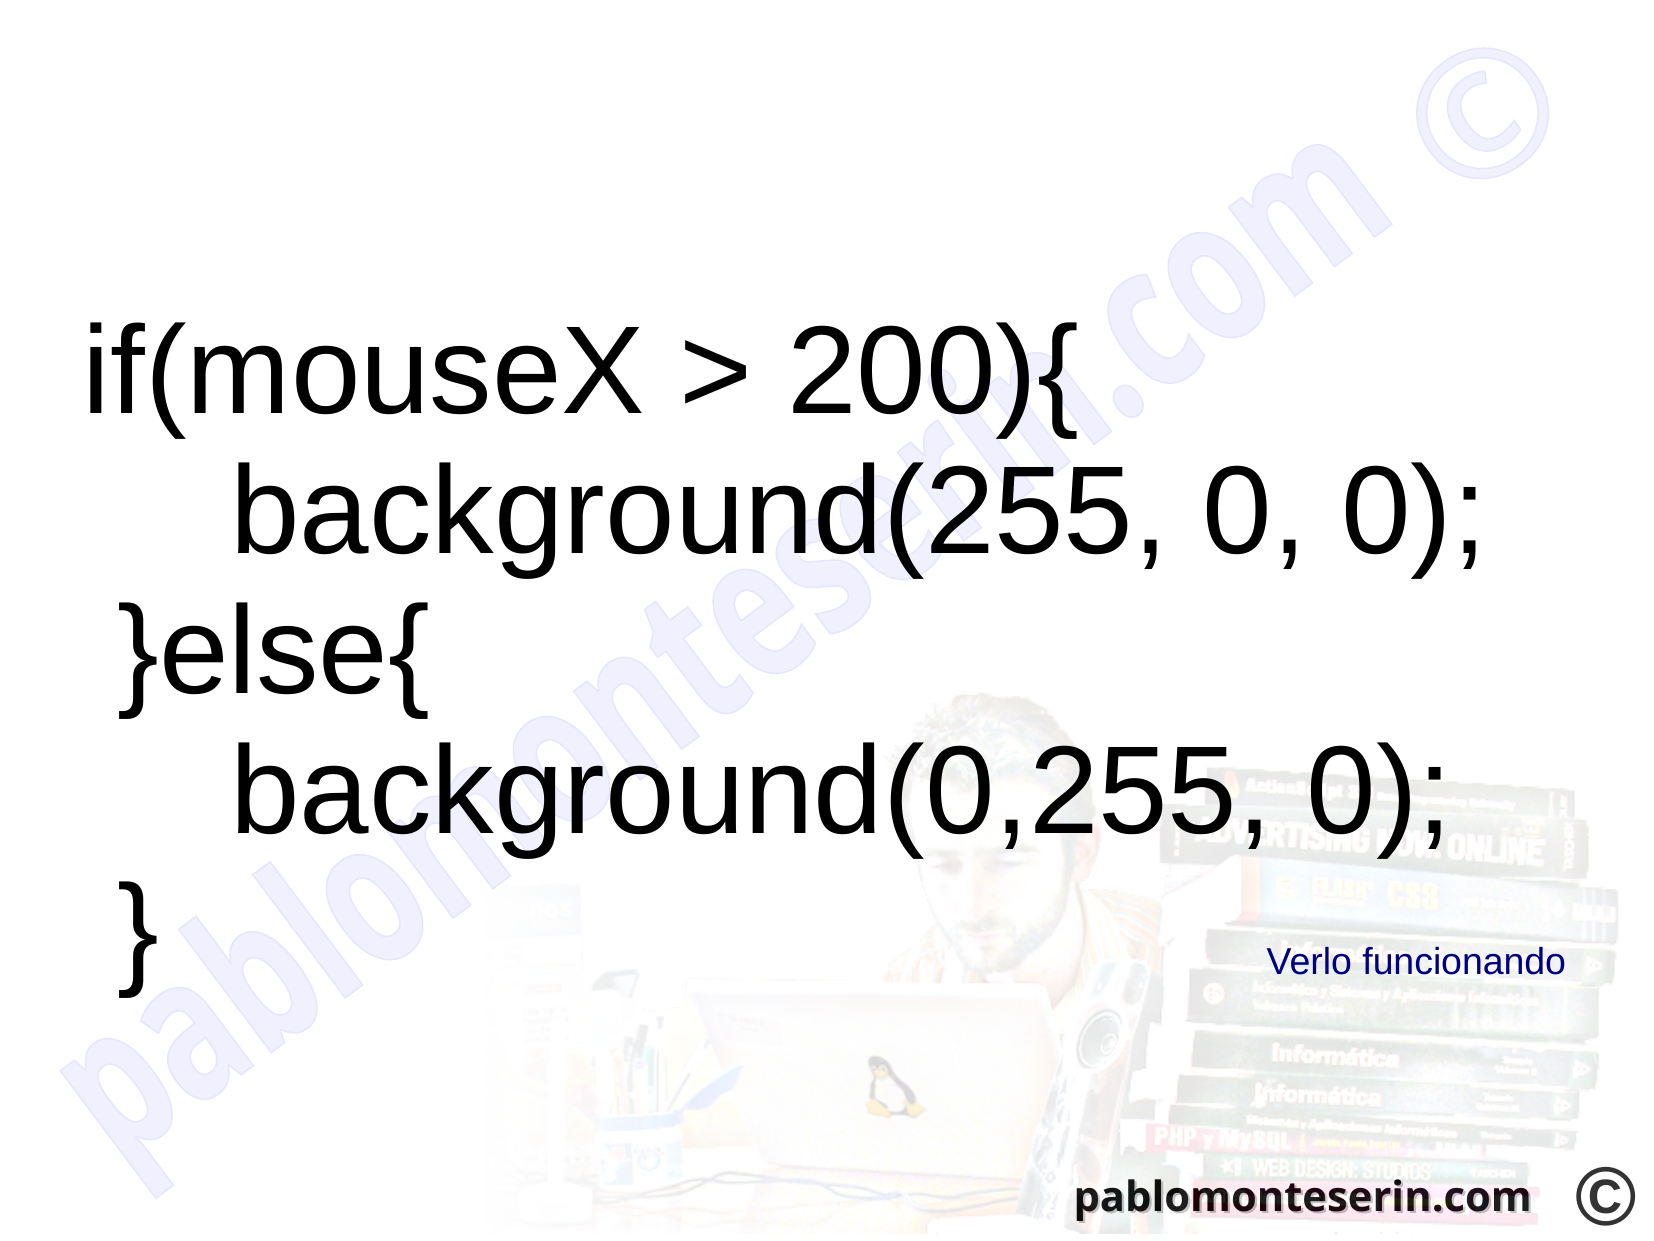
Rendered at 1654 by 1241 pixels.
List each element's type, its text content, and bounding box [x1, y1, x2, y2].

subtitle if(mouseX > 200){ background(255, 0, 0); }else{ background(0,255, 0); } [82, 290, 1571, 1010]
picture [468, 674, 1654, 1234]
text_box Verlo funcionando [1251, 933, 1581, 990]
